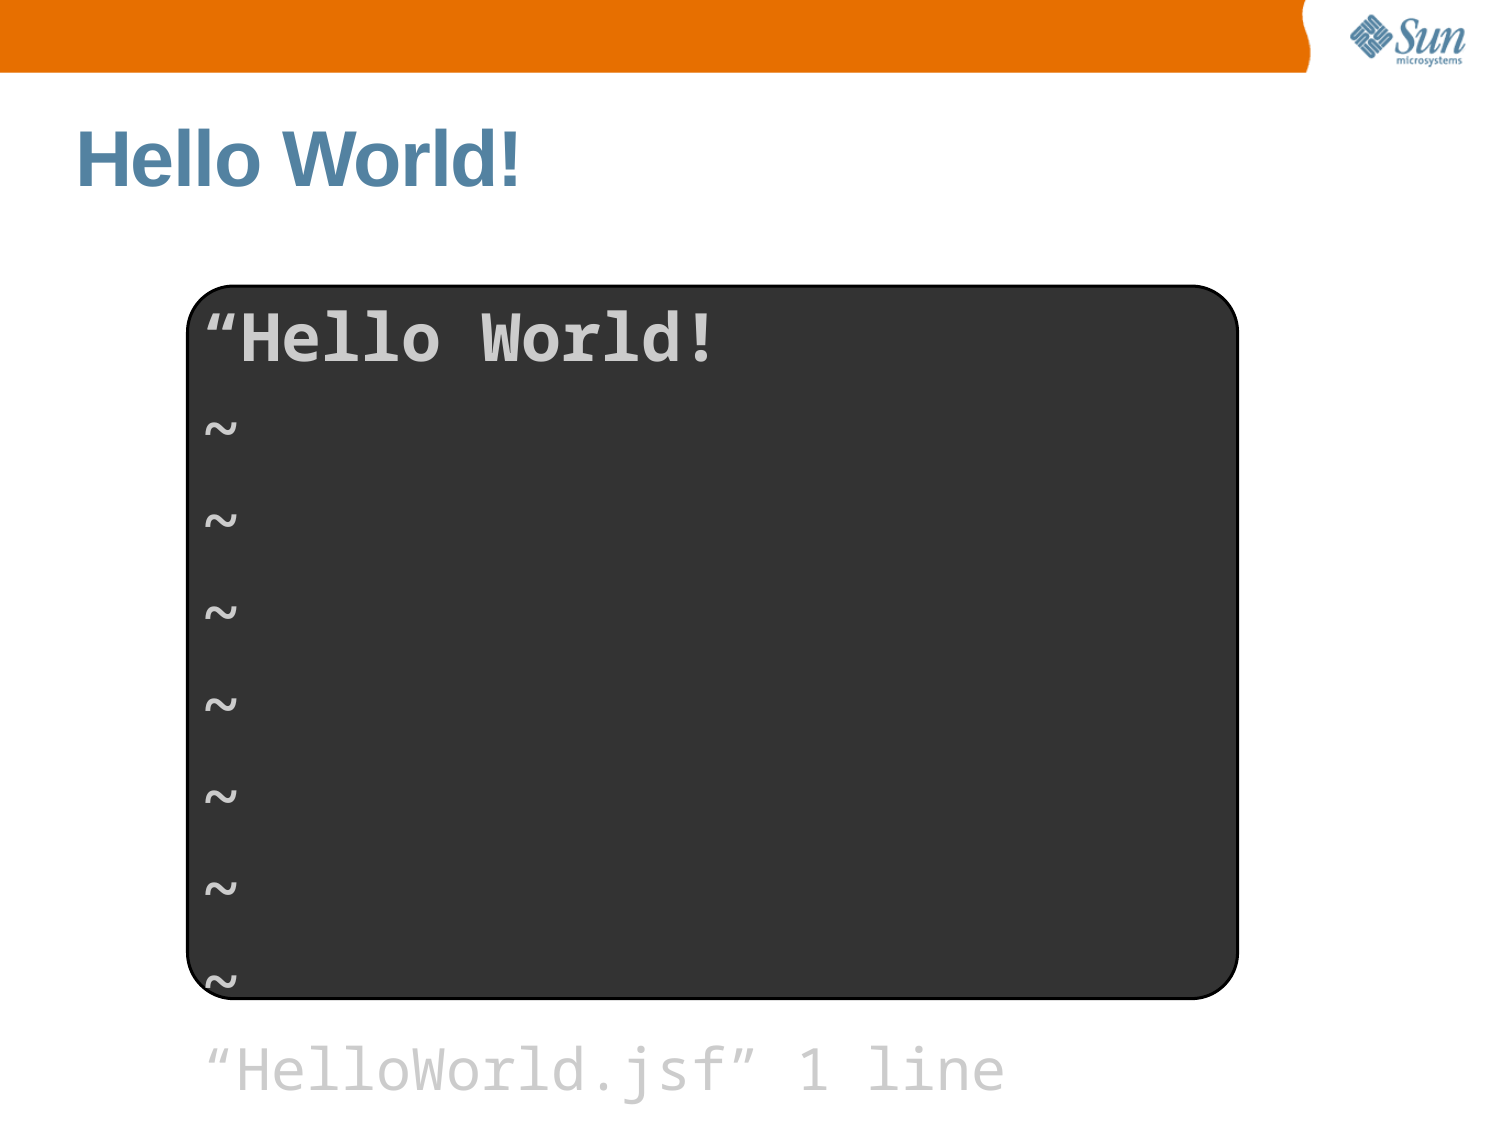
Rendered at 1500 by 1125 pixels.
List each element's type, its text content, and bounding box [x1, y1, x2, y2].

title Hello World! [75, 122, 1437, 227]
picture [0, 0, 1500, 75]
text_box “Hello World! ~ ~ ~ ~ ~ ~ ~ “HelloWorld.jsf” 1 line [187, 286, 1238, 999]
